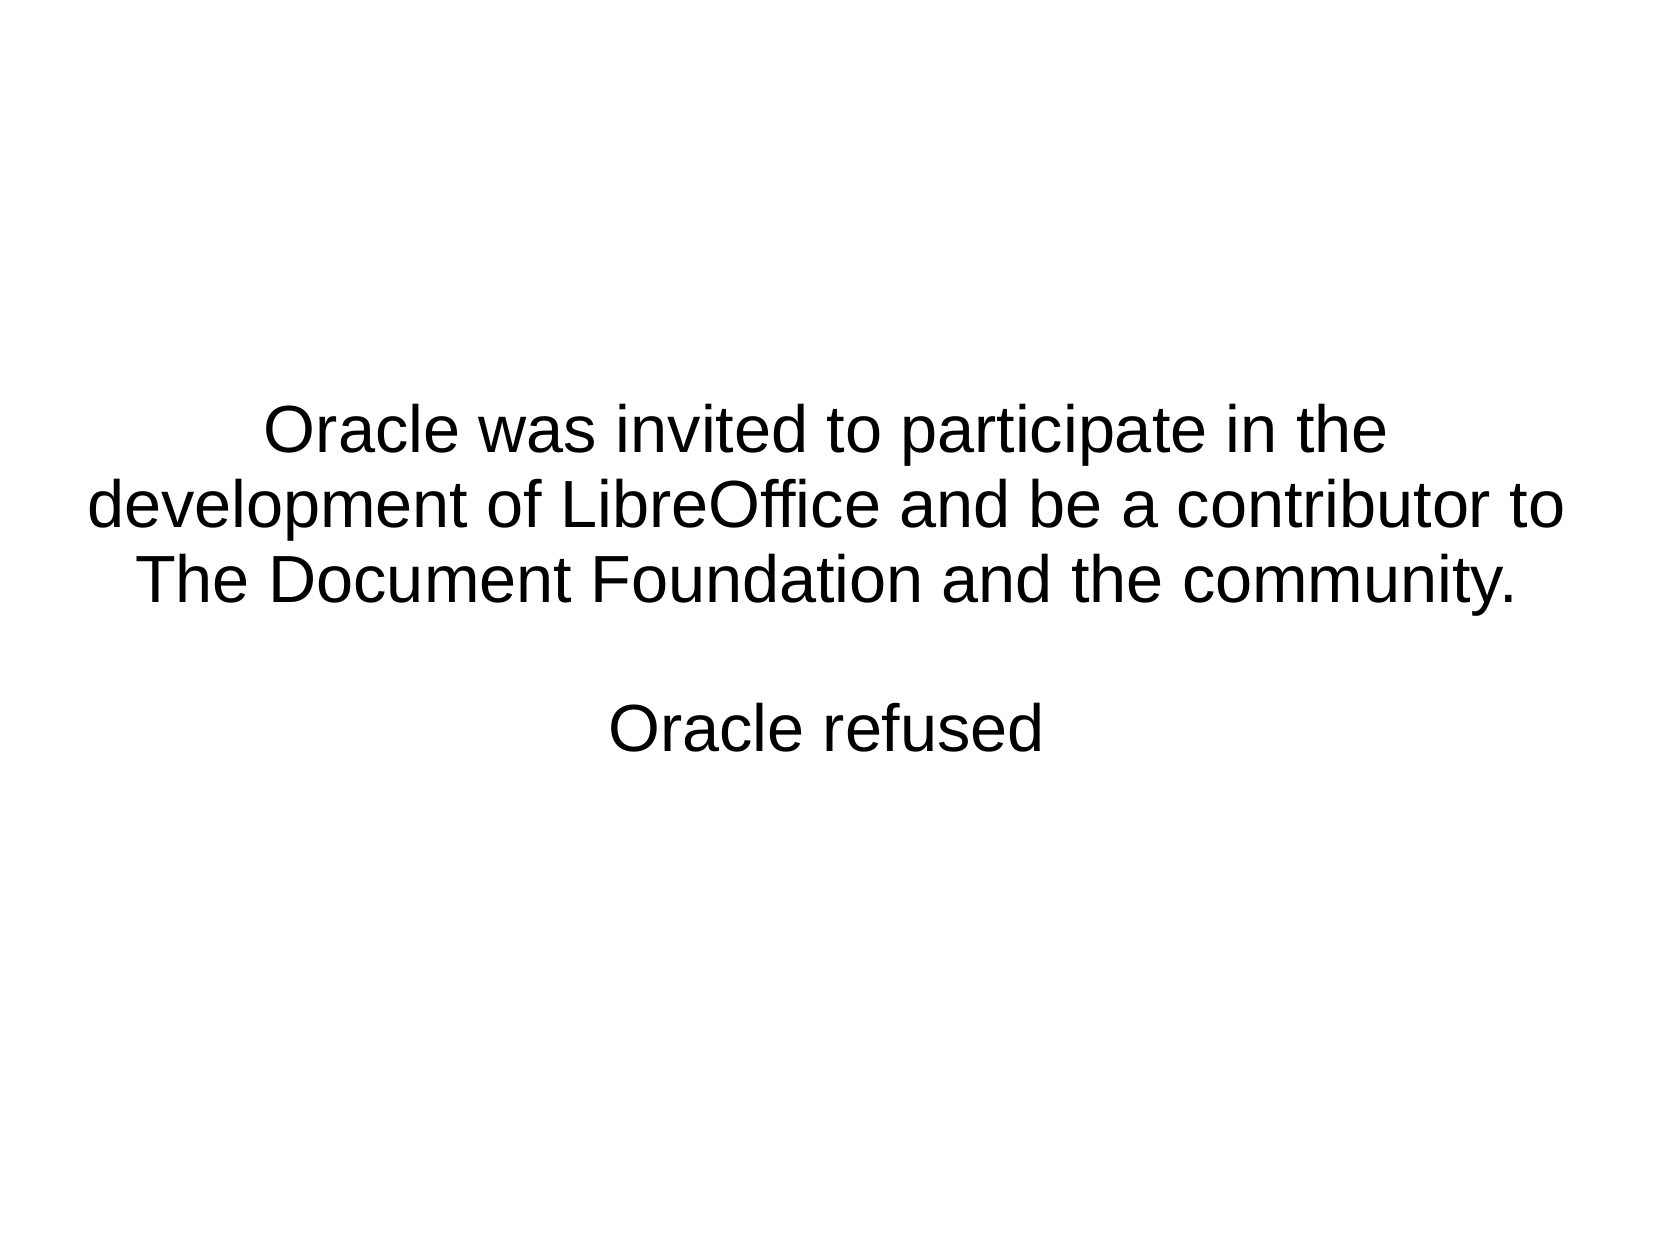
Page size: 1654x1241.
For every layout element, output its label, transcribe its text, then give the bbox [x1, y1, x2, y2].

subtitle Oracle was invited to participate in the development of LibreOffice and be a contributor to The Document Foundation and the community. Oracle refused [82, 49, 1571, 1109]
